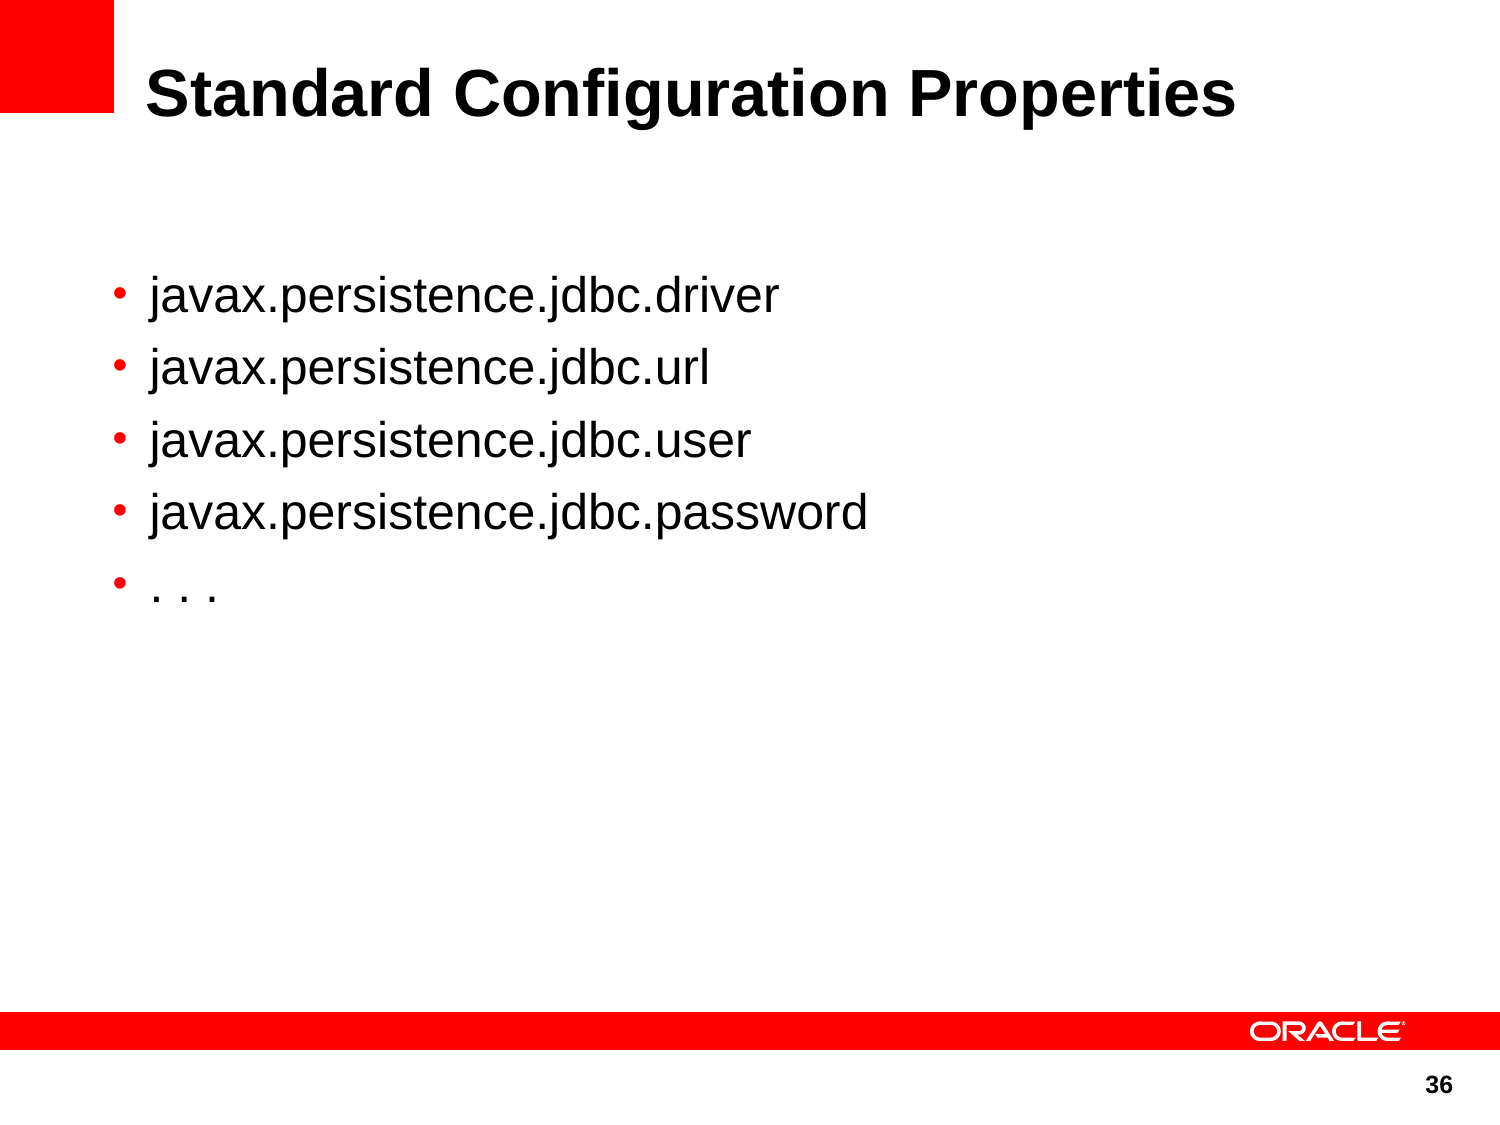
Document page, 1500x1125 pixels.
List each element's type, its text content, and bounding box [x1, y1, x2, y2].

picture [0, 0, 114, 113]
picture [0, 1012, 1500, 1050]
list javax.persistence.jdbc.driver javax.persistence.jdbc.url javax.persistence.jdbc.user javax.persistence.jdbc.password . . . [112, 262, 1349, 961]
title Standard Configuration Properties [145, 49, 1390, 190]
